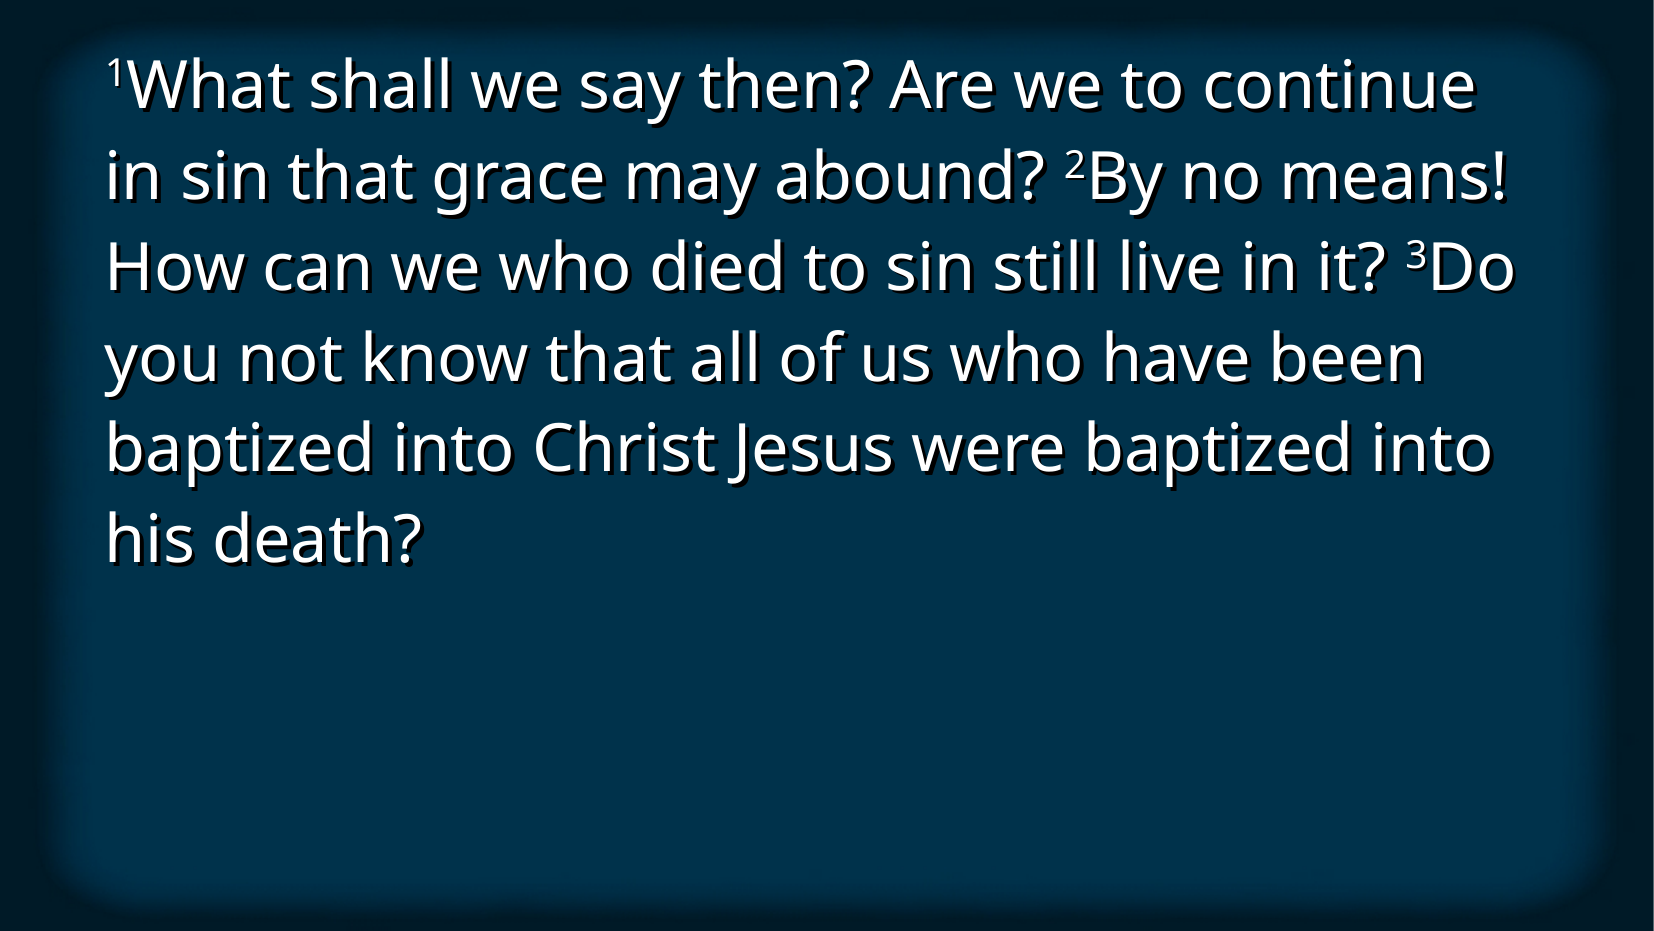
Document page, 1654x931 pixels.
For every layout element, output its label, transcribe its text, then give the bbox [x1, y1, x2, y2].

text_box 1What shall we say then? Are we to continue in sin that grace may abound? 2By no means! How can we who died to sin still live in it? 3Do you not know that all of us who have been baptized into Christ Jesus were baptized into his death? [90, 30, 1561, 489]
picture [0, 0, 1654, 931]
